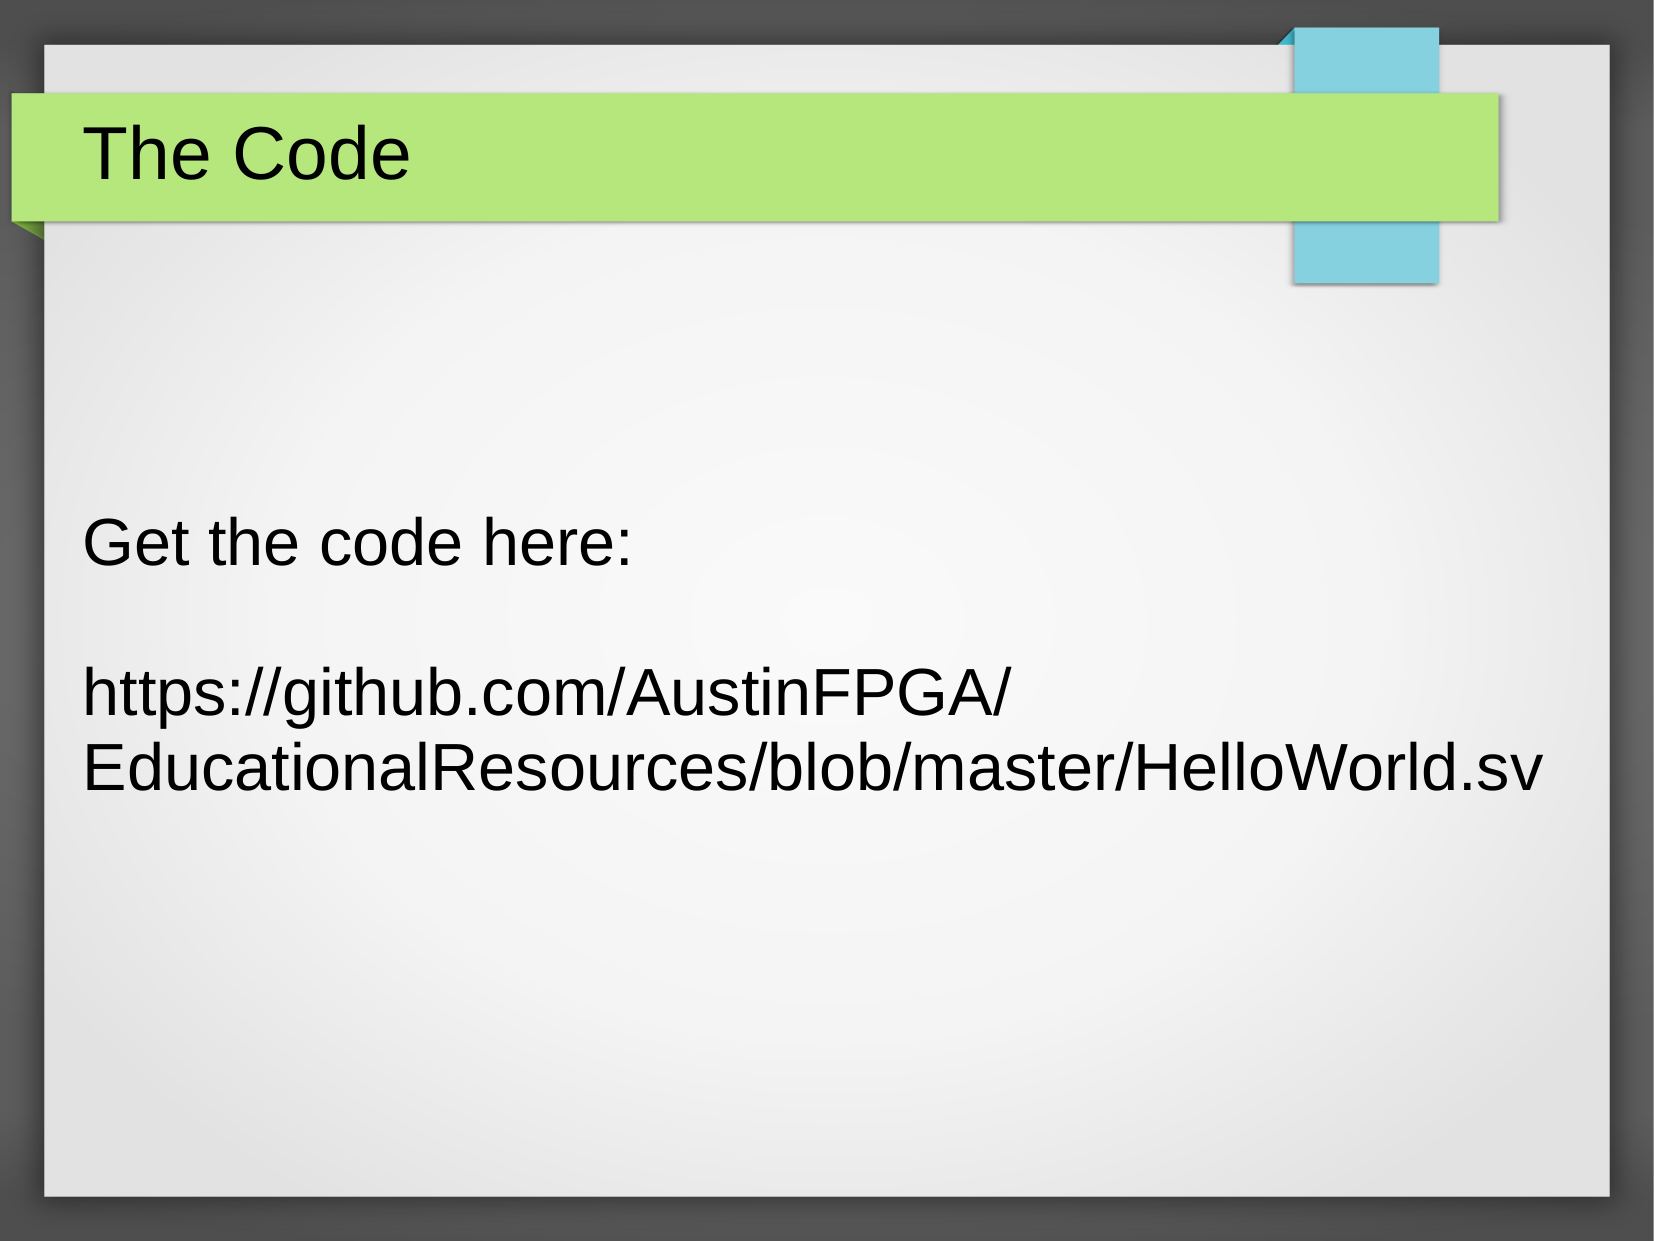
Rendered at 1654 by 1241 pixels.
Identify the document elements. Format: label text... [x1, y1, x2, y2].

title The Code [82, 94, 1264, 213]
subtitle Get the code here: https://github.com/AustinFPGA/EducationalResources/blob/master/HelloWorld.sv [82, 295, 1571, 1015]
picture [0, 0, 1654, 1241]
